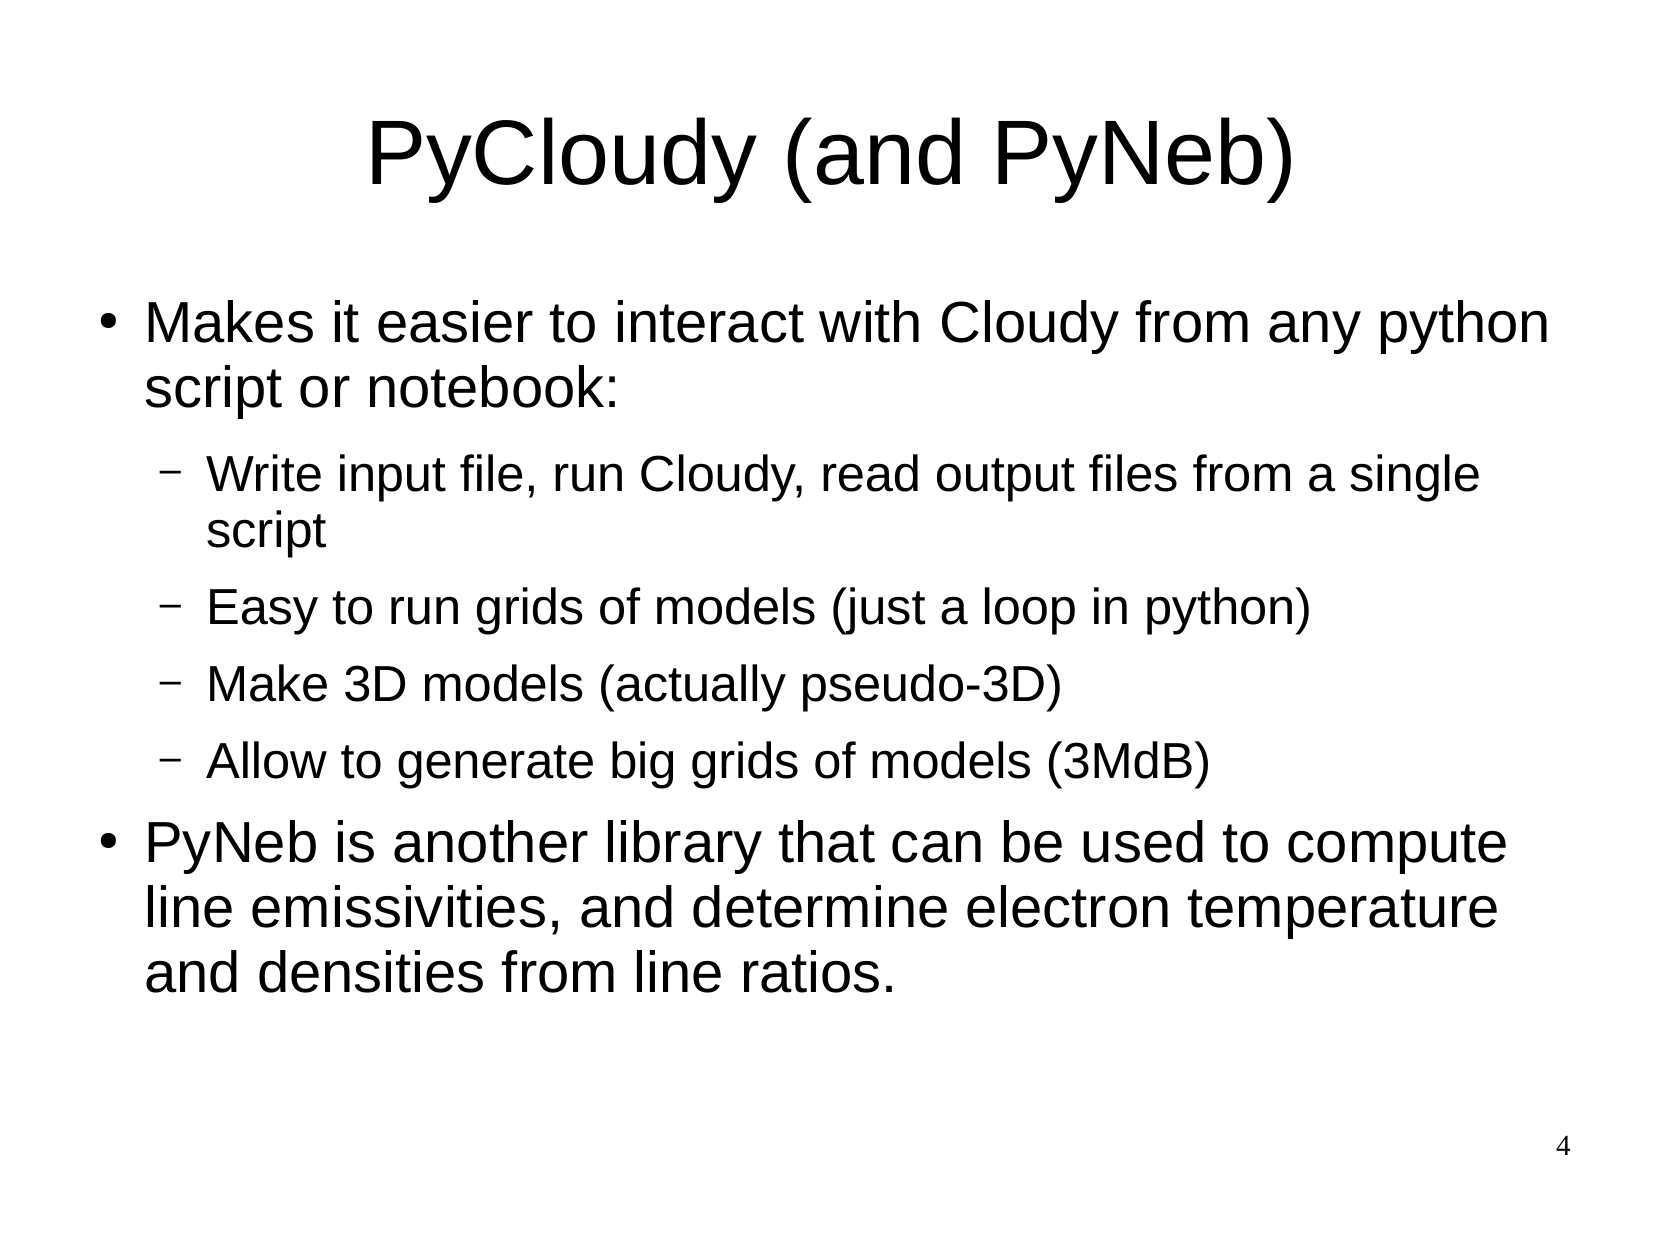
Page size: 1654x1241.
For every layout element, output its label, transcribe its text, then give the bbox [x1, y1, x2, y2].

list Makes it easier to interact with Cloudy from any python script or notebook: Write input file, run Cloudy, read output files from a single script Easy to run grids of models (just a loop in python) Make 3D models (actually pseudo-3D) Allow to generate big grids of models (3MdB) PyNeb is another library that can be used to compute line emissivities, and determine electron temperature and densities from line ratios. [82, 290, 1571, 1010]
title PyCloudy (and PyNeb) [82, 49, 1571, 257]
